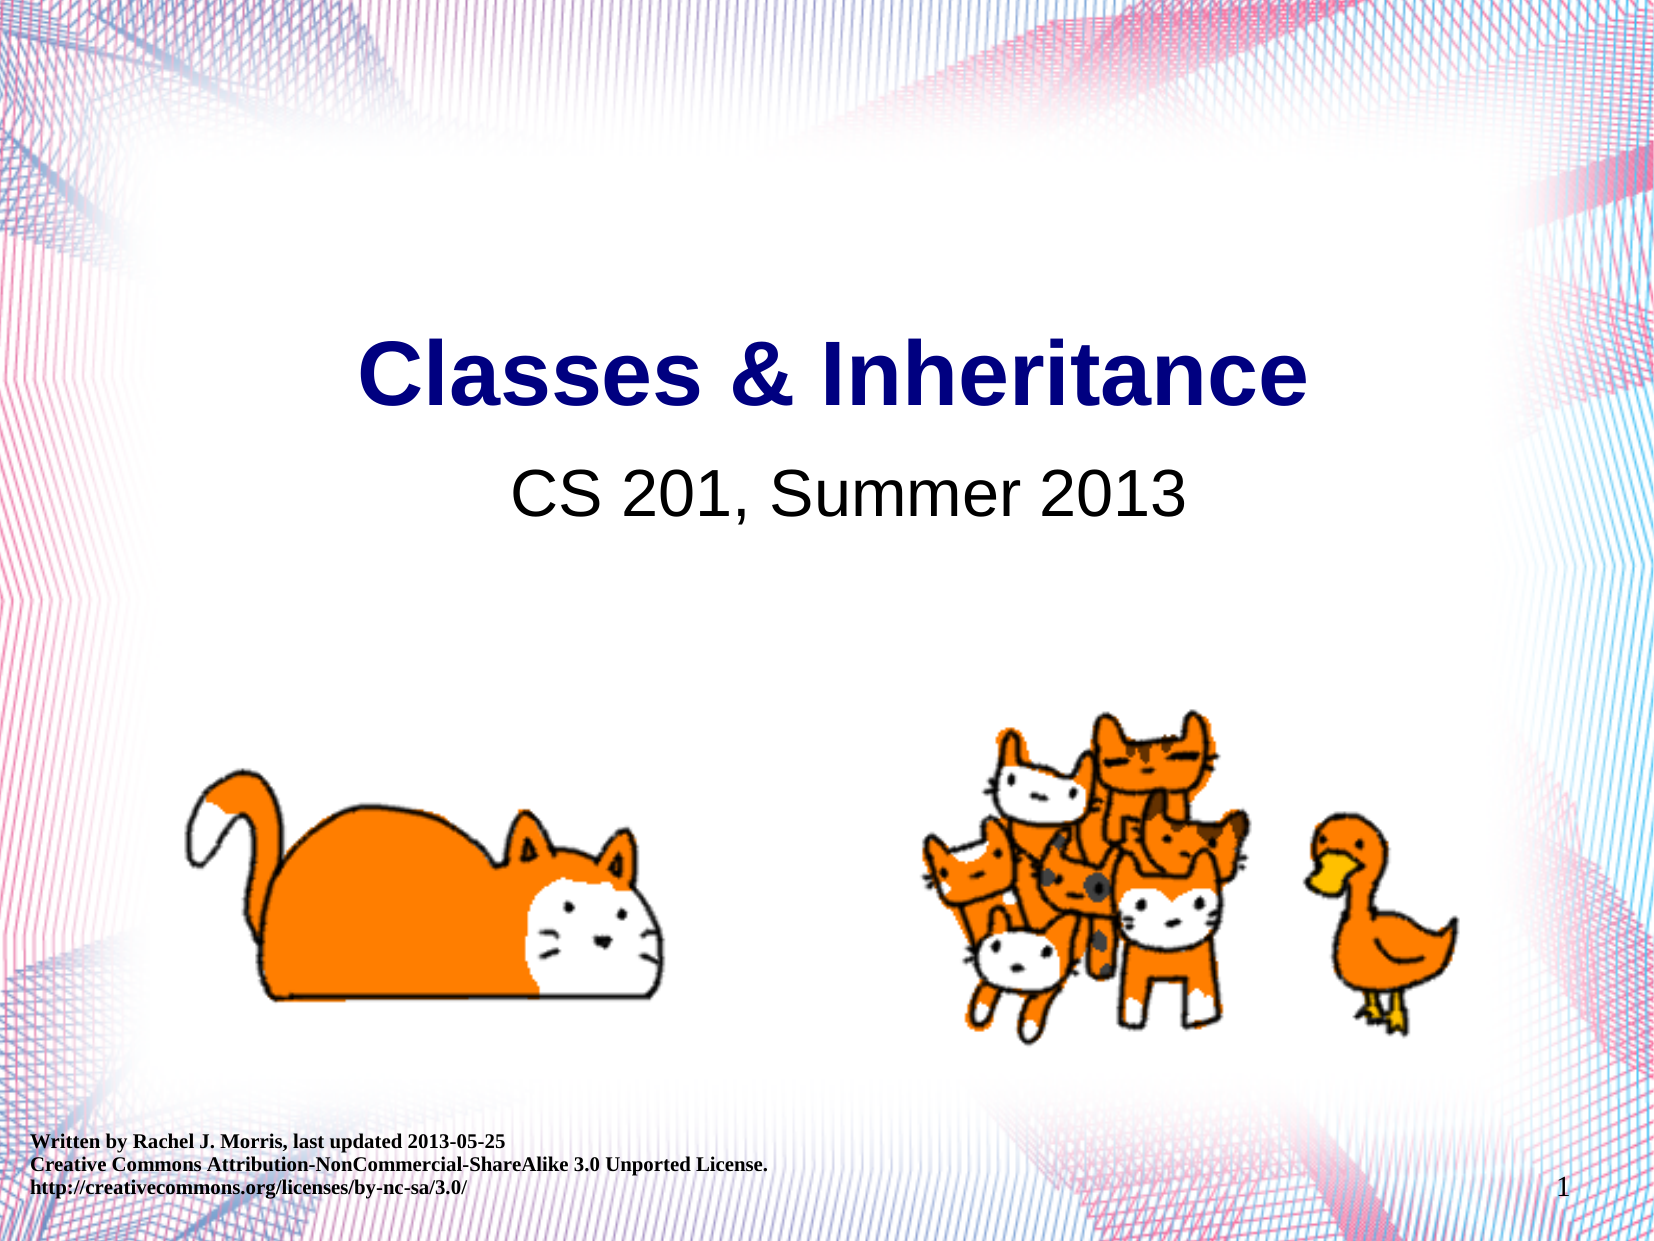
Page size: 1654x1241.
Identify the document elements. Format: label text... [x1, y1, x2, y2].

picture [0, 0, 1654, 1241]
text_box CS 201, Summer 2013 [123, 438, 1576, 548]
title Classes & Inheritance [90, 270, 1579, 478]
